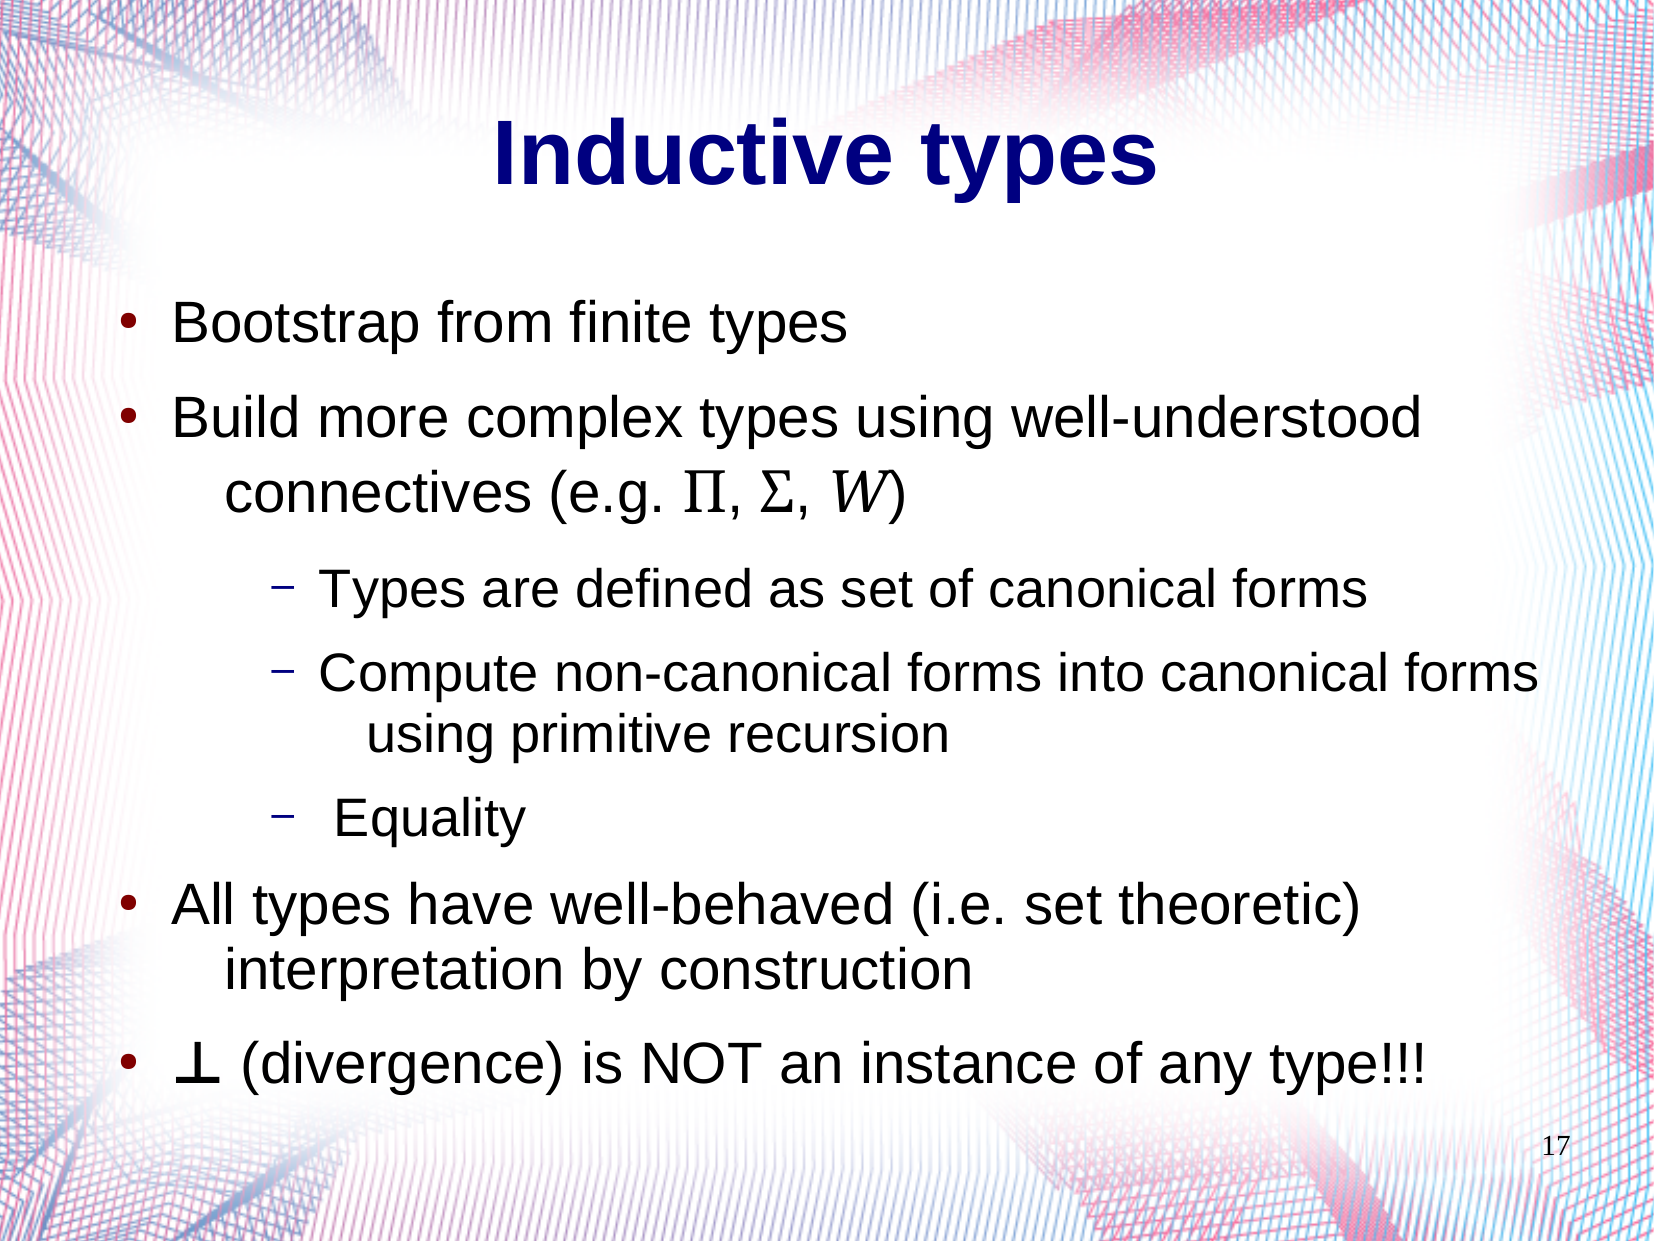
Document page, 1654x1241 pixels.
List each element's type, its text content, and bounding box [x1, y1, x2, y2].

title Inductive types [82, 49, 1571, 257]
list Bootstrap from finite types Build more complex types using well-understood connectives (e.g. Π, Σ, W) Types are defined as set of canonical forms Compute non-canonical forms into canonical forms using primitive recursion Equality All types have well-behaved (i.e. set theoretic) interpretation by construction ⊥ (divergence) is NOT an instance of any type!!! [82, 290, 1571, 1109]
picture [0, 0, 1654, 1241]
